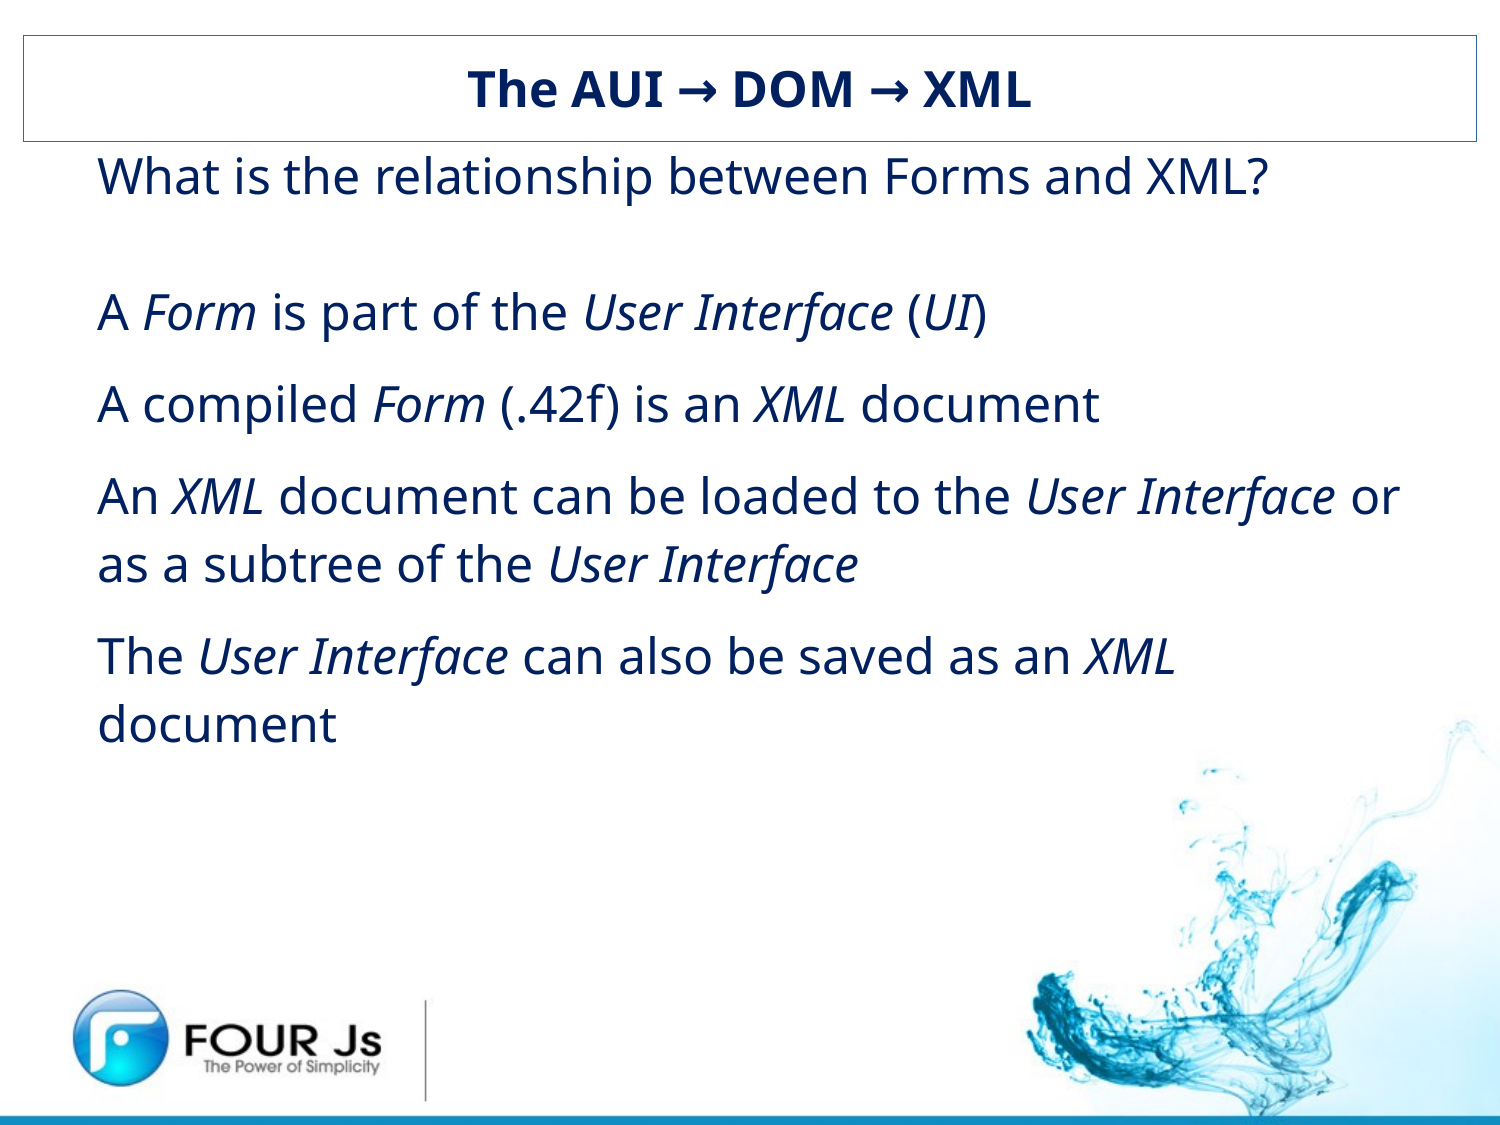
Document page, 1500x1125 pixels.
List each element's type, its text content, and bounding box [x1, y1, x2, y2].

title The AUI → DOM → XML [23, 35, 1477, 142]
picture [0, 0, 1500, 1122]
text_box What is the relationship between Forms and XML? A Form is part of the User Interface (UI) A compiled Form (.42f) is an XML document An XML document can be loaded to the User Interface or as a subtree of the User Interface The User Interface can also be saved as an XML document [82, 133, 1436, 804]
